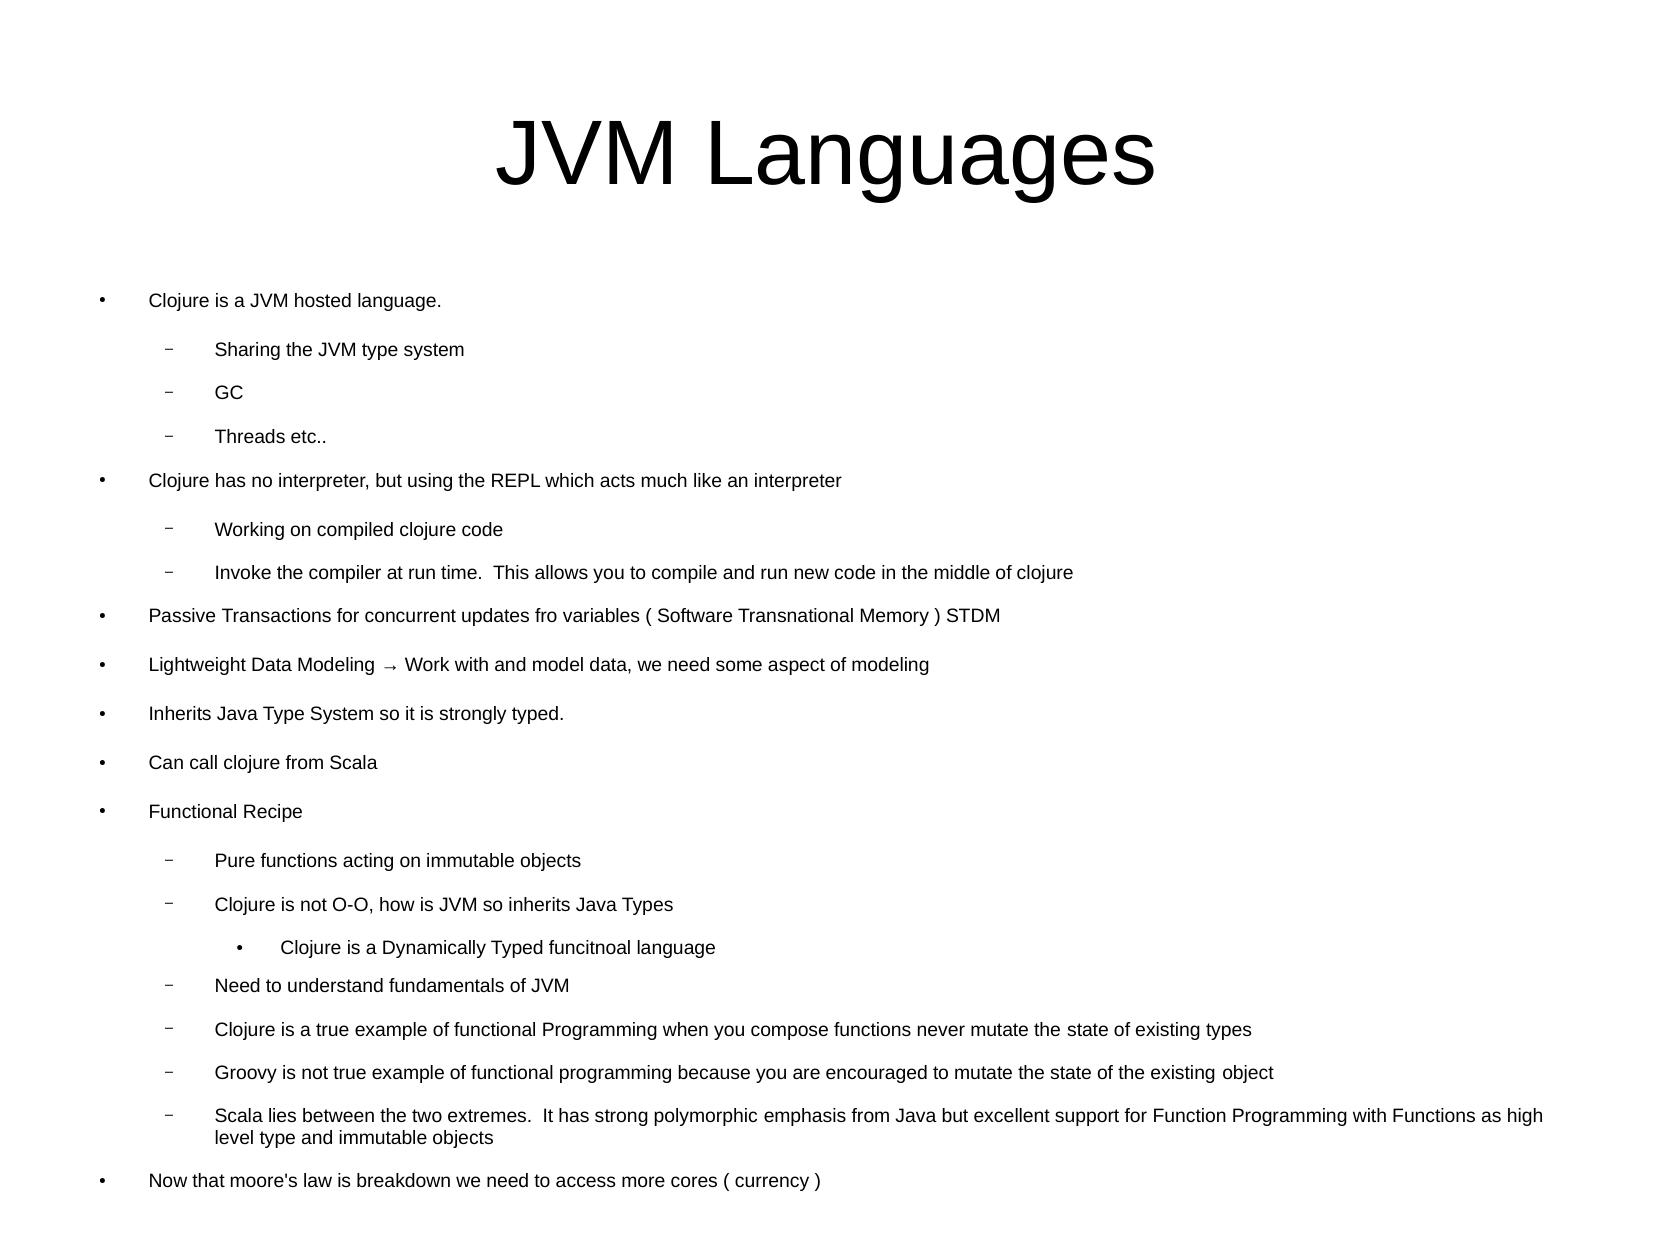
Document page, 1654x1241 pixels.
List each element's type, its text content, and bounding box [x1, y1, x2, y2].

title JVM Languages [82, 49, 1571, 257]
list Clojure is a JVM hosted language. Sharing the JVM type system GC Threads etc.. Clojure has no interpreter, but using the REPL which acts much like an interpreter Working on compiled clojure code Invoke the compiler at run time. This allows you to compile and run new code in the middle of clojure Passive Transactions for concurrent updates fro variables ( Software Transnational Memory ) STDM Lightweight Data Modeling → Work with and model data, we need some aspect of modeling Inherits Java Type System so it is strongly typed. Can call clojure from Scala Functional Recipe Pure functions acting on immutable objects Clojure is not O-O, how is JVM so inherits Java Types Clojure is a Dynamically Typed funcitnoal language Need to understand fundamentals of JVM Clojure is a true example of functional Programming when you compose functions never mutate the state of existing types Groovy is not true example of functional programming because you are encouraged to mutate the state of the existing object Scala lies between the two extremes. It has strong polymorphic emphasis from Java but excellent support for Function Programming with Functions as high level type and immutable objects Now that moore's law is breakdown we need to access more cores ( currency ) [82, 290, 1571, 1201]
